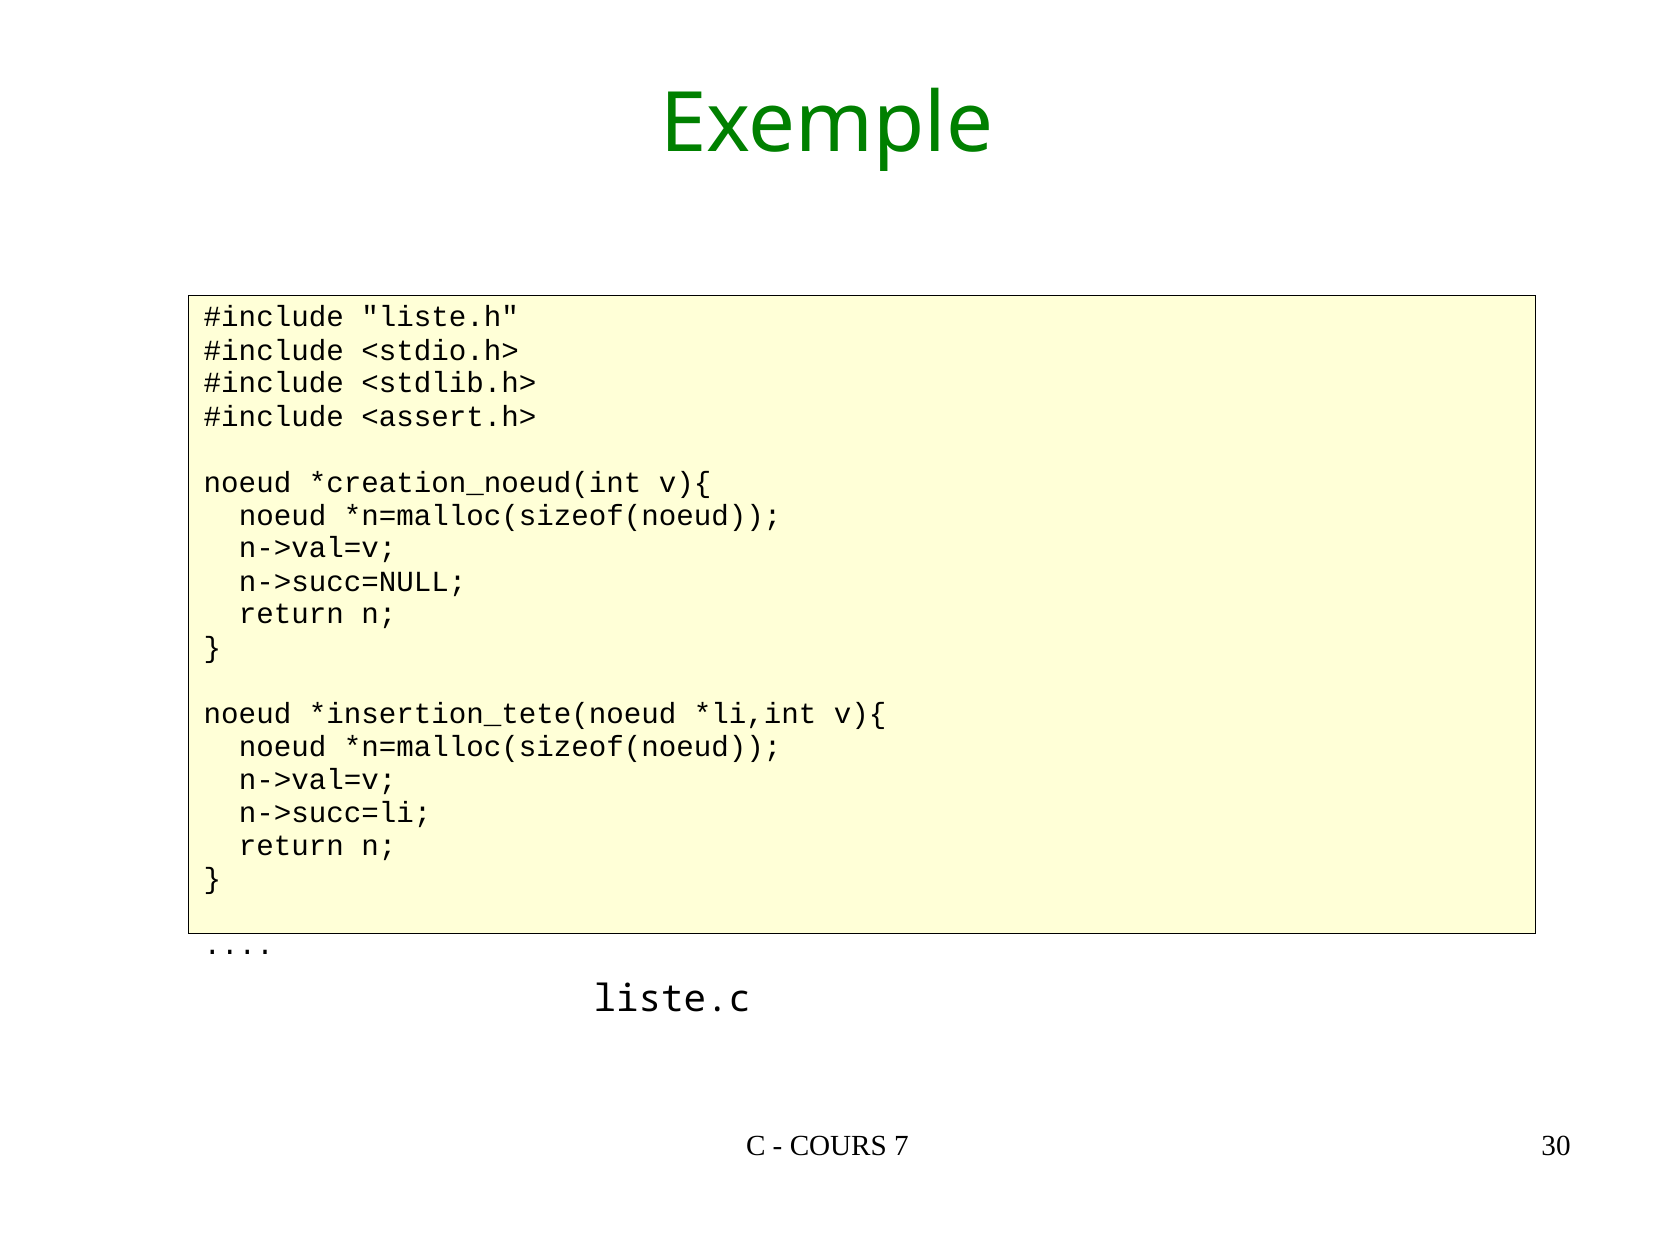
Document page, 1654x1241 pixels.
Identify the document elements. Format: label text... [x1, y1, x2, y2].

title Exemple [82, 49, 1571, 189]
text_box liste.c [578, 964, 1075, 1022]
text_box #include "liste.h" #include <stdio.h> #include <stdlib.h> #include <assert.h> noeud *creation_noeud(int v){ noeud *n=malloc(sizeof(noeud)); n->val=v; n->succ=NULL; return n; } noeud *insertion_tete(noeud *li,int v){ noeud *n=malloc(sizeof(noeud)); n->val=v; n->succ=li; return n; } .... [188, 295, 1536, 934]
